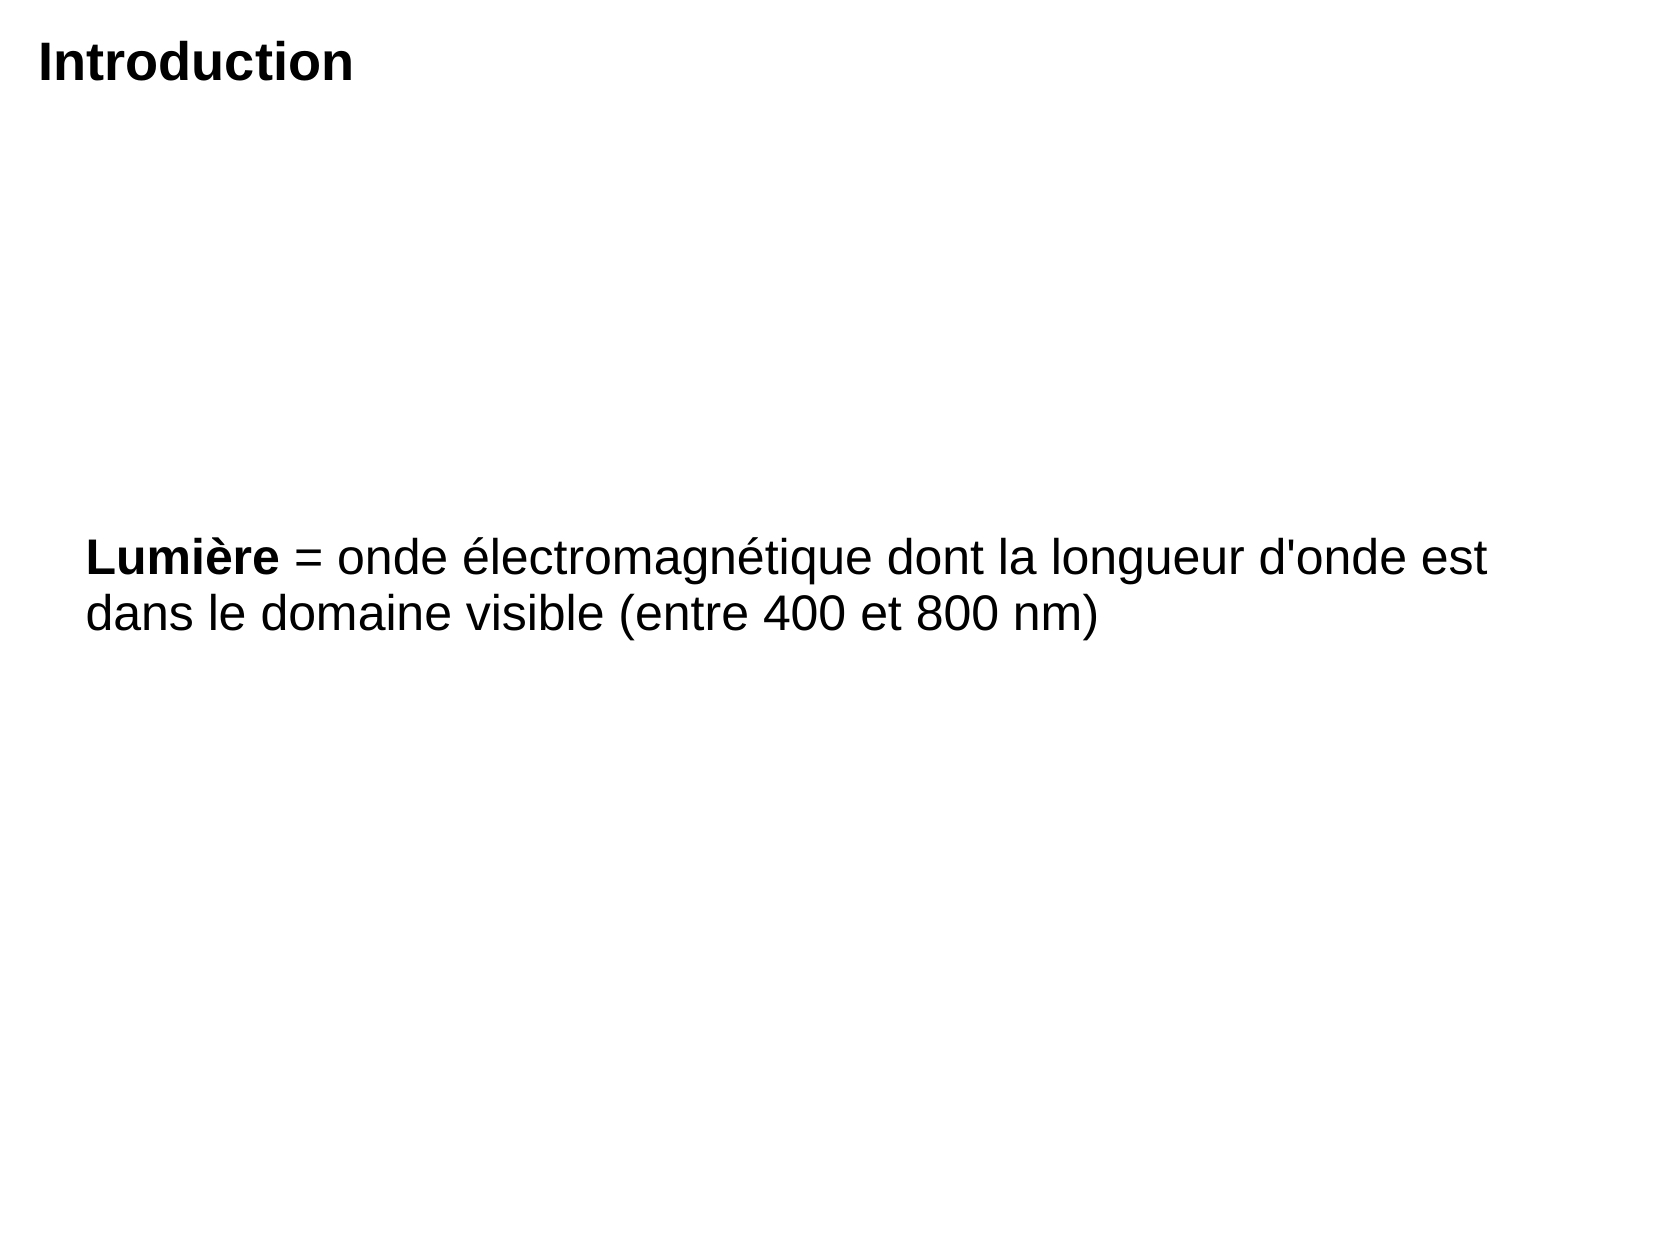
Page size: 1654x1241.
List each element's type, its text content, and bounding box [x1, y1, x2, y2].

text_box Introduction [23, 23, 520, 101]
text_box Lumière = onde électromagnétique dont la longueur d'onde est dans le domaine visible (entre 400 et 800 nm) [70, 521, 1595, 650]
